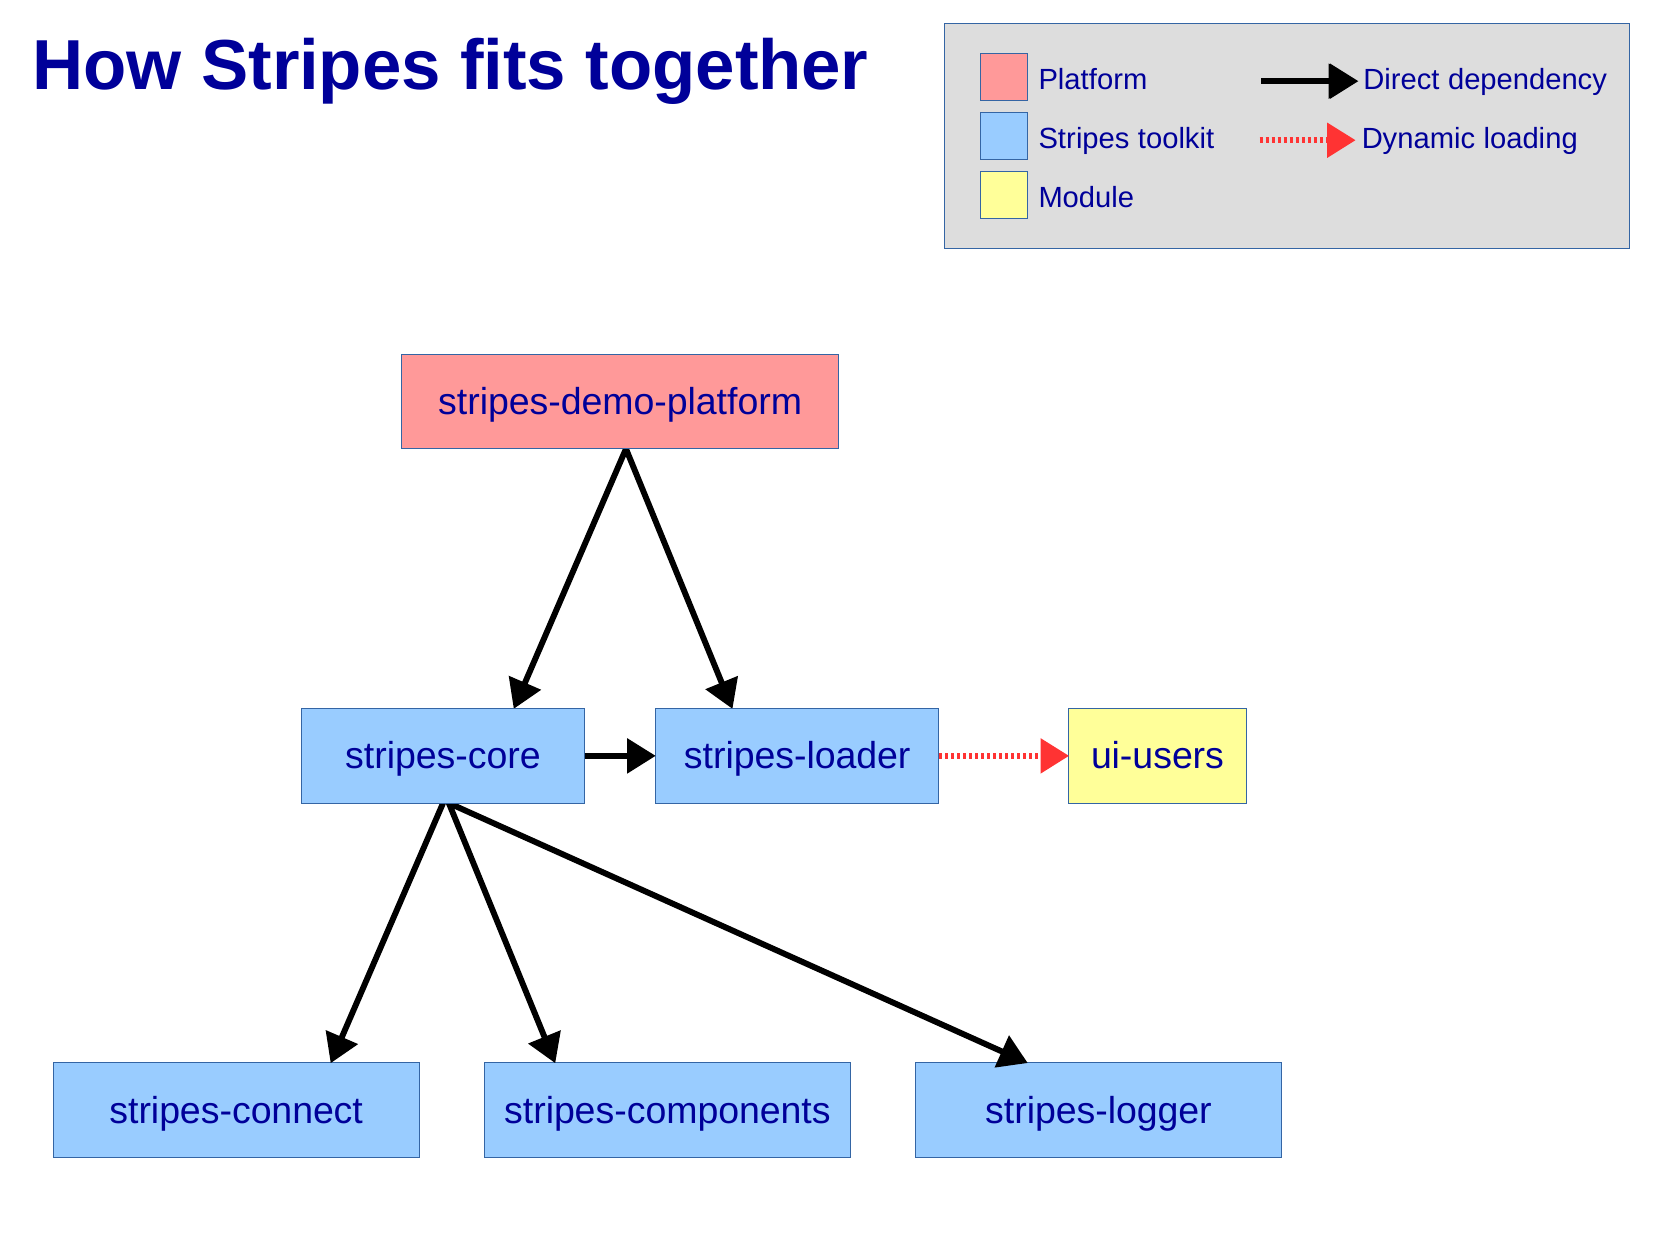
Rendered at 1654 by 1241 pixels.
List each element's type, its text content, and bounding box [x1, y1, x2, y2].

text_box stripes-core [301, 708, 585, 804]
text_box stripes-logger [915, 1062, 1282, 1158]
text_box Module [1023, 173, 1149, 222]
text_box stripes-components [484, 1062, 851, 1158]
text_box Stripes toolkit [1023, 114, 1229, 163]
text_box Direct dependency [1348, 55, 1622, 103]
text_box stripes-loader [655, 708, 939, 804]
text_box ui-users [1068, 708, 1247, 804]
text_box Platform [1023, 55, 1162, 103]
text_box stripes-connect [53, 1062, 420, 1158]
text_box [944, 23, 1630, 249]
text_box stripes-demo-platform [401, 354, 839, 449]
text_box Dynamic loading [1347, 114, 1593, 163]
text_box How Stripes fits together [17, 17, 886, 112]
